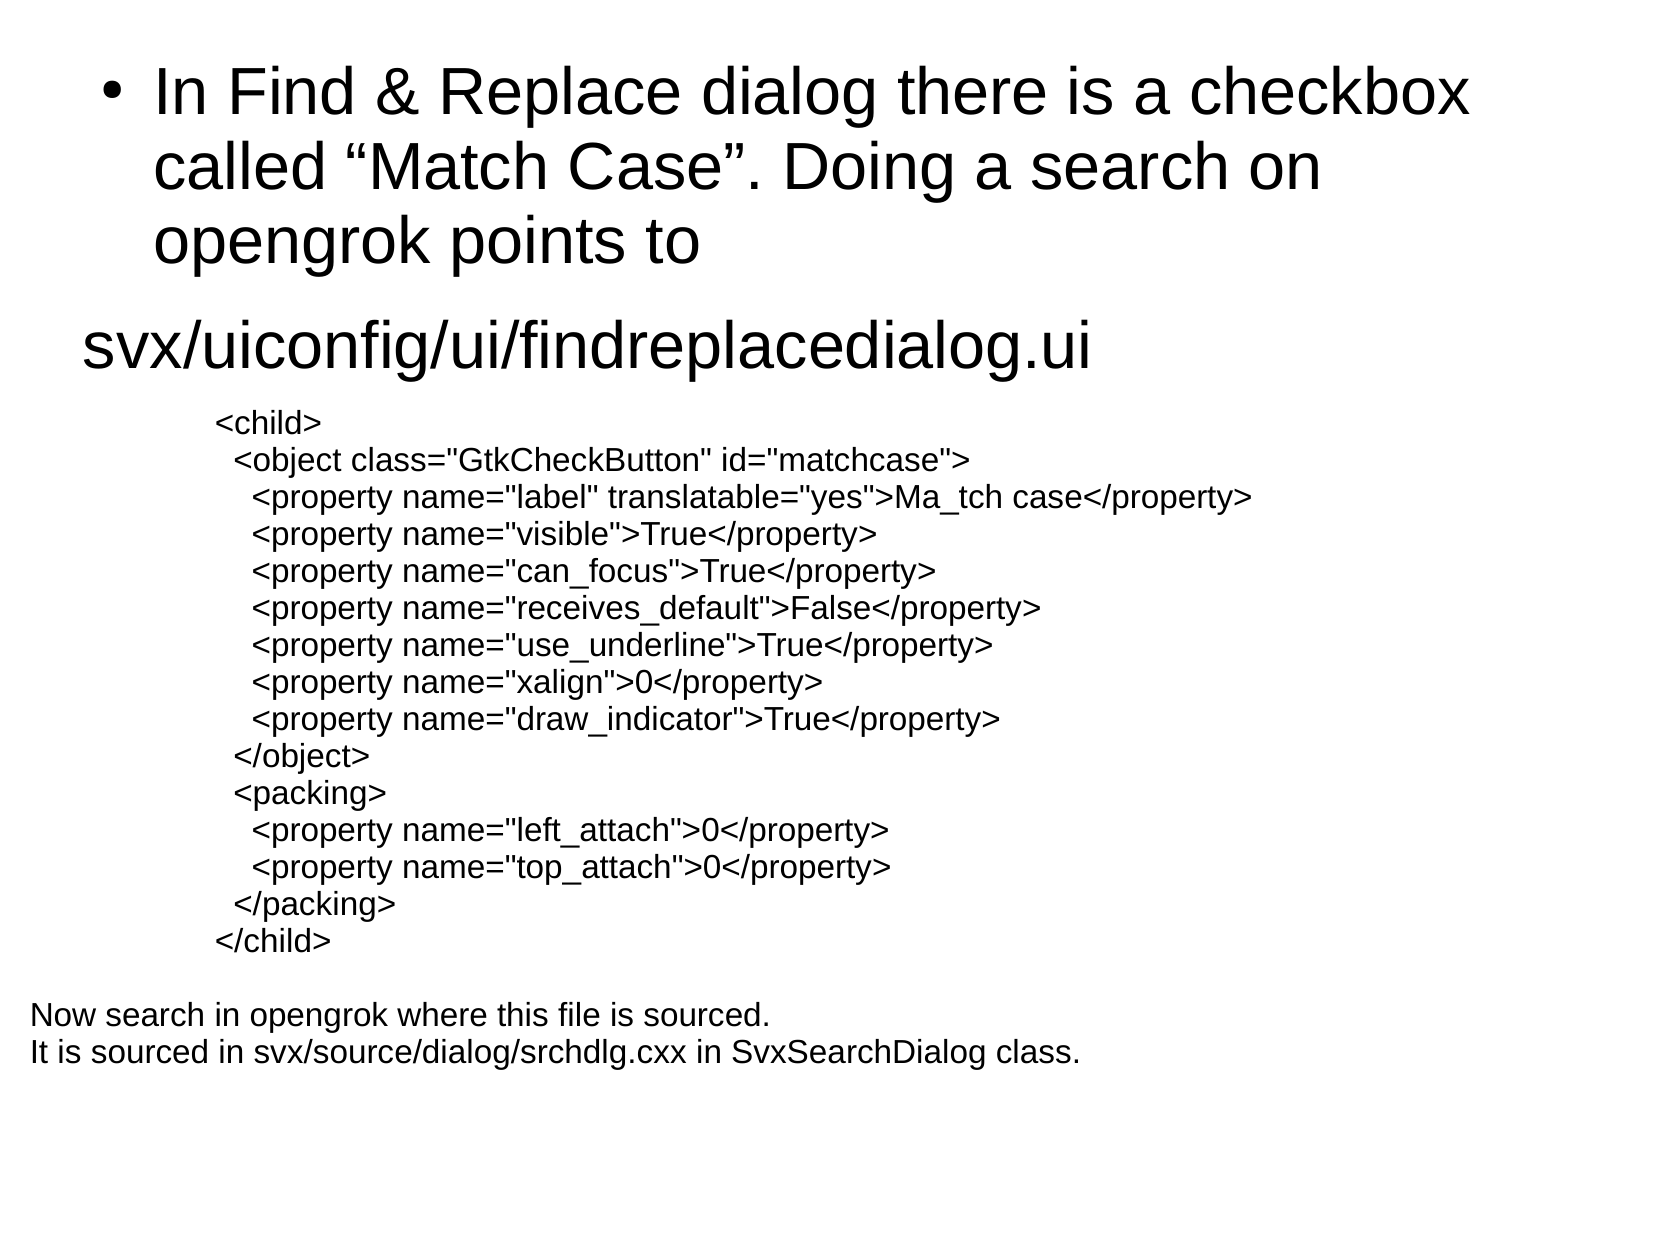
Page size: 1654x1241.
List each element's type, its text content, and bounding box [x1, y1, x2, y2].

list In Find & Replace dialog there is a checkbox called “Match Case”. Doing a search on opengrok points to svx/uiconfig/ui/findreplacedialog.ui [82, 53, 1531, 396]
text_box <child> <object class="GtkCheckButton" id="matchcase"> <property name="label" translatable="yes">Ma_tch case</property> <property name="visible">True</property> <property name="can_focus">True</property> <property name="receives_default">False</property> <property name="use_underline">True</property> <property name="xalign">0</property> <property name="draw_indicator">True</property> </object> <packing> <property name="left_attach">0</property> <property name="top_attach">0</property> </packing> </child> Now search in opengrok where this file is sourced. It is sourced in svx/source/dialog/srchdlg.cxx in SvxSearchDialog class. [15, 396, 1651, 1079]
